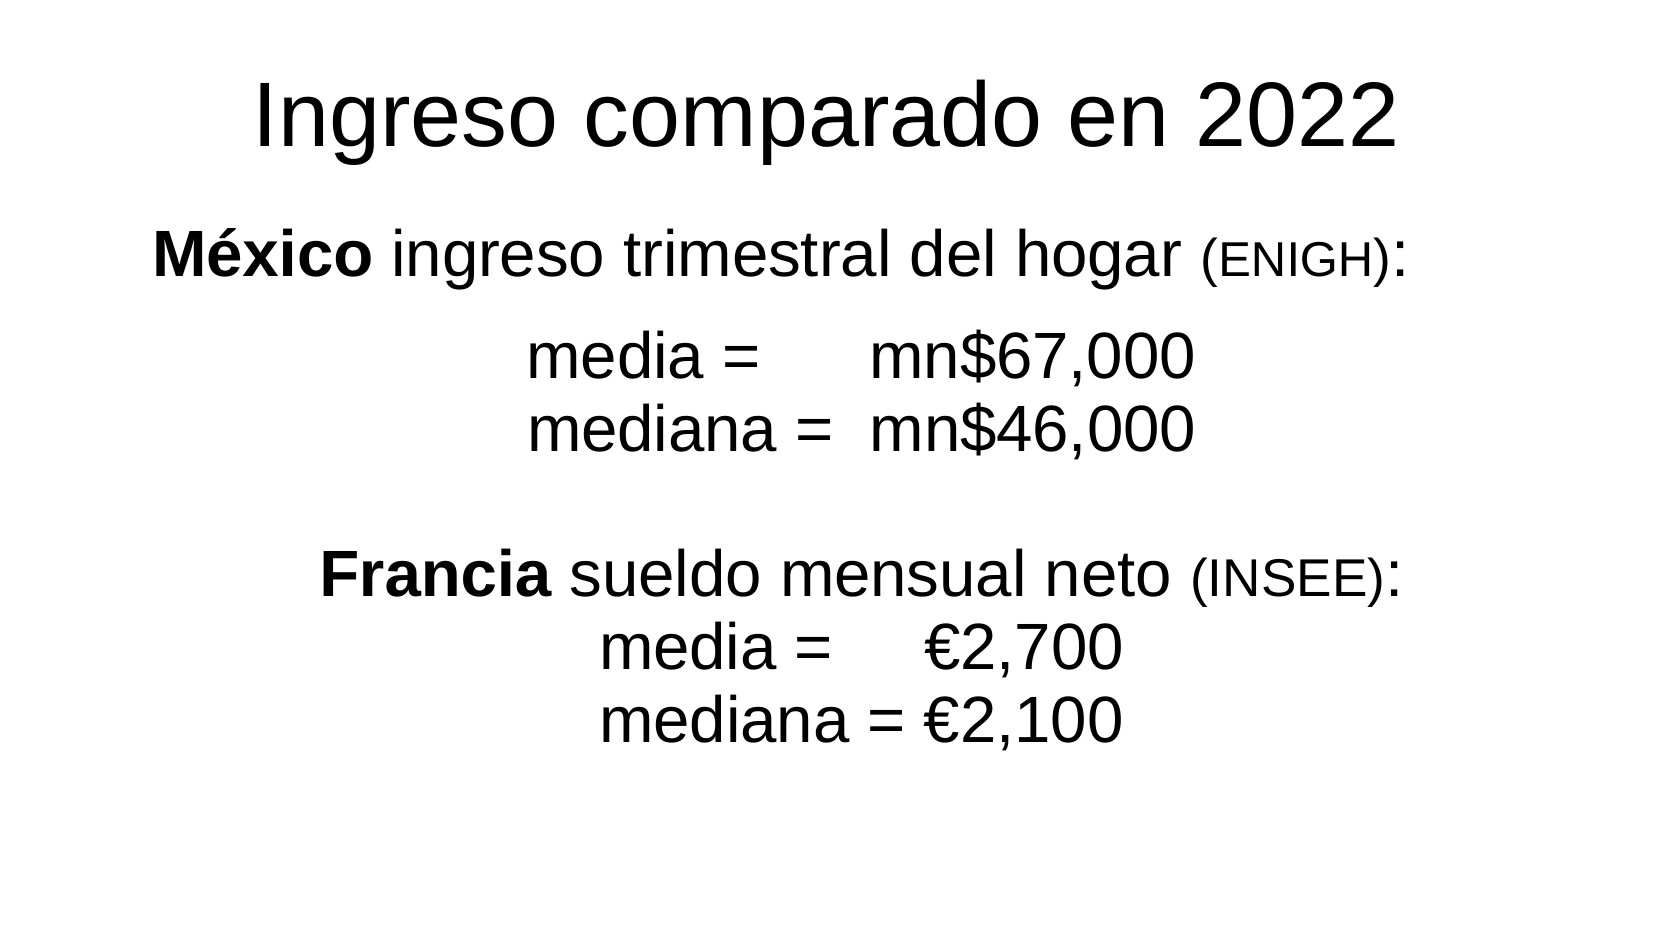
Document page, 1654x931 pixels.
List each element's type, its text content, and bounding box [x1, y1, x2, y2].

list México ingreso trimestral del hogar (ENIGH): media = mn$67,000 mediana = mn$46,000 Francia sueldo mensual neto (INSEE): media = €2,700 mediana = €2,100 [82, 217, 1571, 758]
title Ingreso comparado en 2022 [82, 37, 1571, 193]
